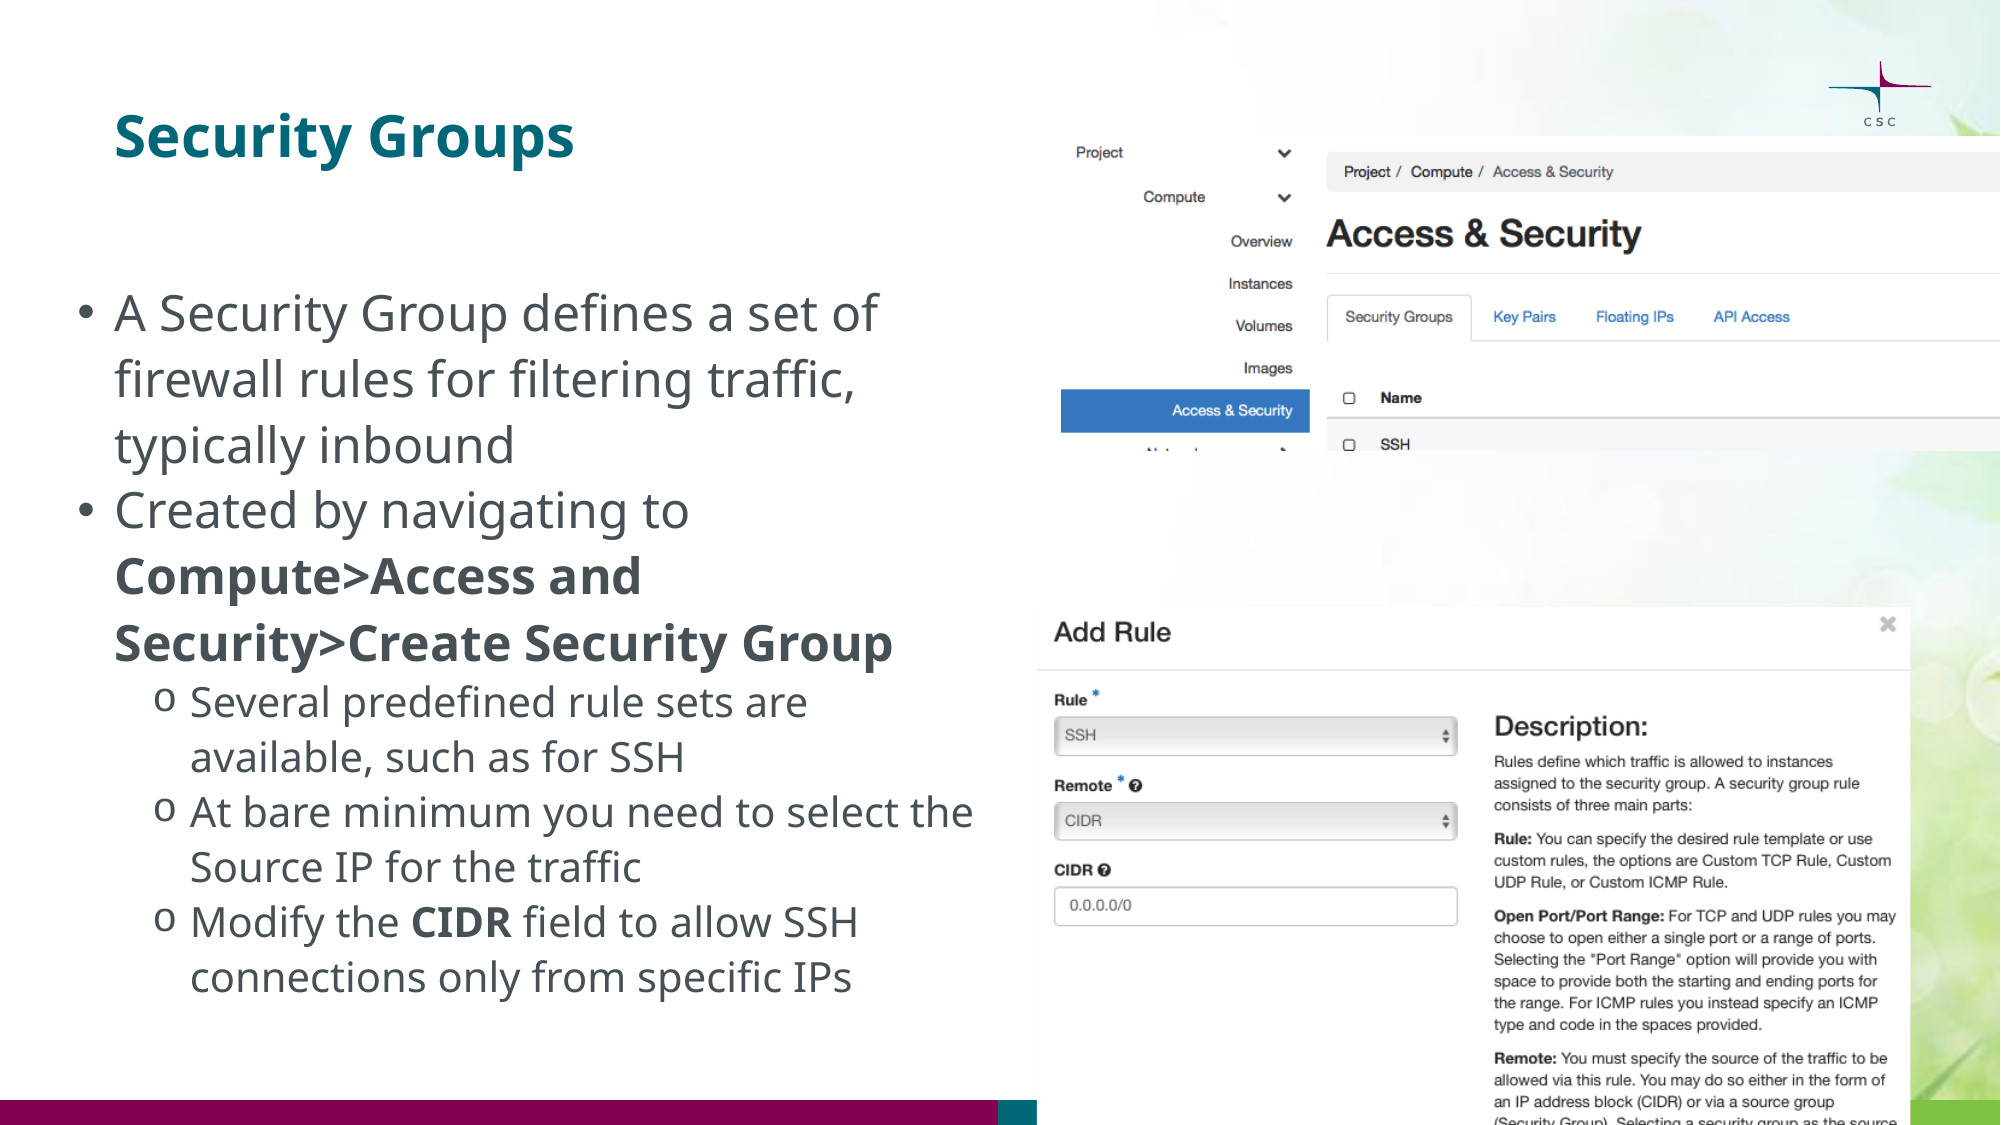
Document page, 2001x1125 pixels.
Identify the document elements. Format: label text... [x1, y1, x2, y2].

picture [0, 0, 2000, 1125]
list A Security Group defines a set of firewall rules for filtering traffic, typically inbound Created by navigating to Compute>Access and Security>Create Security Group Several predefined rule sets are available, such as for SSH At bare minimum you need to select the Source IP for the traffic Modify the CIDR field to allow SSH connections only from specific IPs [24, 267, 999, 1040]
title Security Groups [99, 40, 1794, 229]
